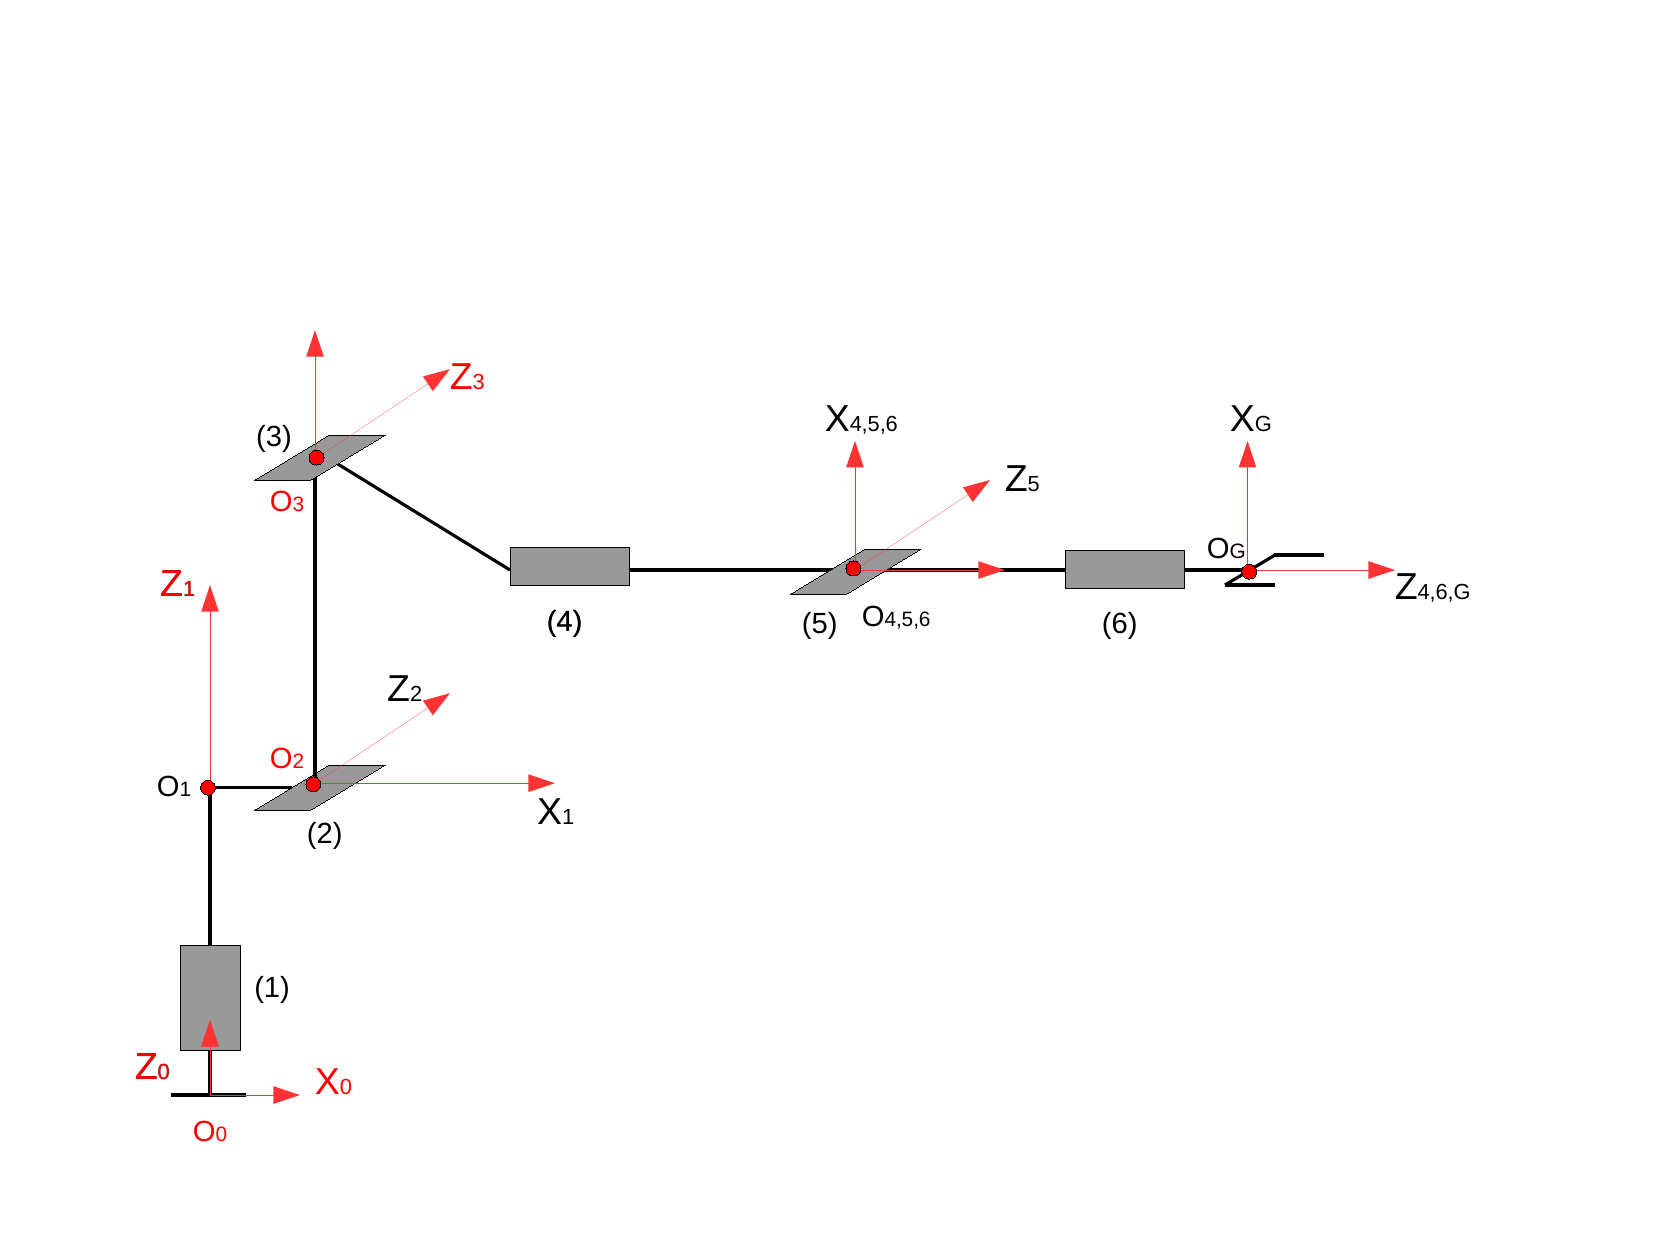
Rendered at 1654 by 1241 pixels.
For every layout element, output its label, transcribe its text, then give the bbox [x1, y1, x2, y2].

text_box Z0 [120, 1038, 185, 1096]
text_box (5) [787, 600, 847, 648]
text_box [200, 780, 216, 796]
text_box [180, 945, 241, 1051]
text_box XG [1215, 389, 1351, 496]
text_box [510, 547, 630, 586]
text_box Z4,6,G [1380, 558, 1501, 640]
text_box X0 [300, 1053, 391, 1135]
text_box (3) [241, 412, 310, 460]
text_box [323, 765, 340, 777]
text_box Z5 [990, 450, 1055, 507]
text_box (2) [292, 810, 361, 858]
text_box Z1 [145, 555, 211, 612]
text_box (6) [1087, 600, 1156, 648]
text_box (1) [239, 963, 316, 1012]
text_box O0 [178, 1107, 246, 1156]
text_box [254, 776, 354, 811]
text_box O3 [255, 477, 323, 526]
text_box [259, 435, 386, 477]
text_box (4) [532, 597, 601, 646]
text_box O1 [142, 762, 211, 811]
text_box [1065, 550, 1185, 589]
text_box X4,5,6 [810, 389, 946, 496]
text_box Z2 [372, 660, 437, 717]
text_box OG [1192, 525, 1321, 631]
text_box O2 [255, 735, 323, 783]
text_box Z3 [435, 348, 500, 406]
text_box X1 [522, 783, 598, 865]
text_box [323, 765, 386, 783]
text_box O4,5,6 [847, 592, 976, 664]
text_box [790, 549, 921, 595]
text_box [1241, 564, 1257, 580]
